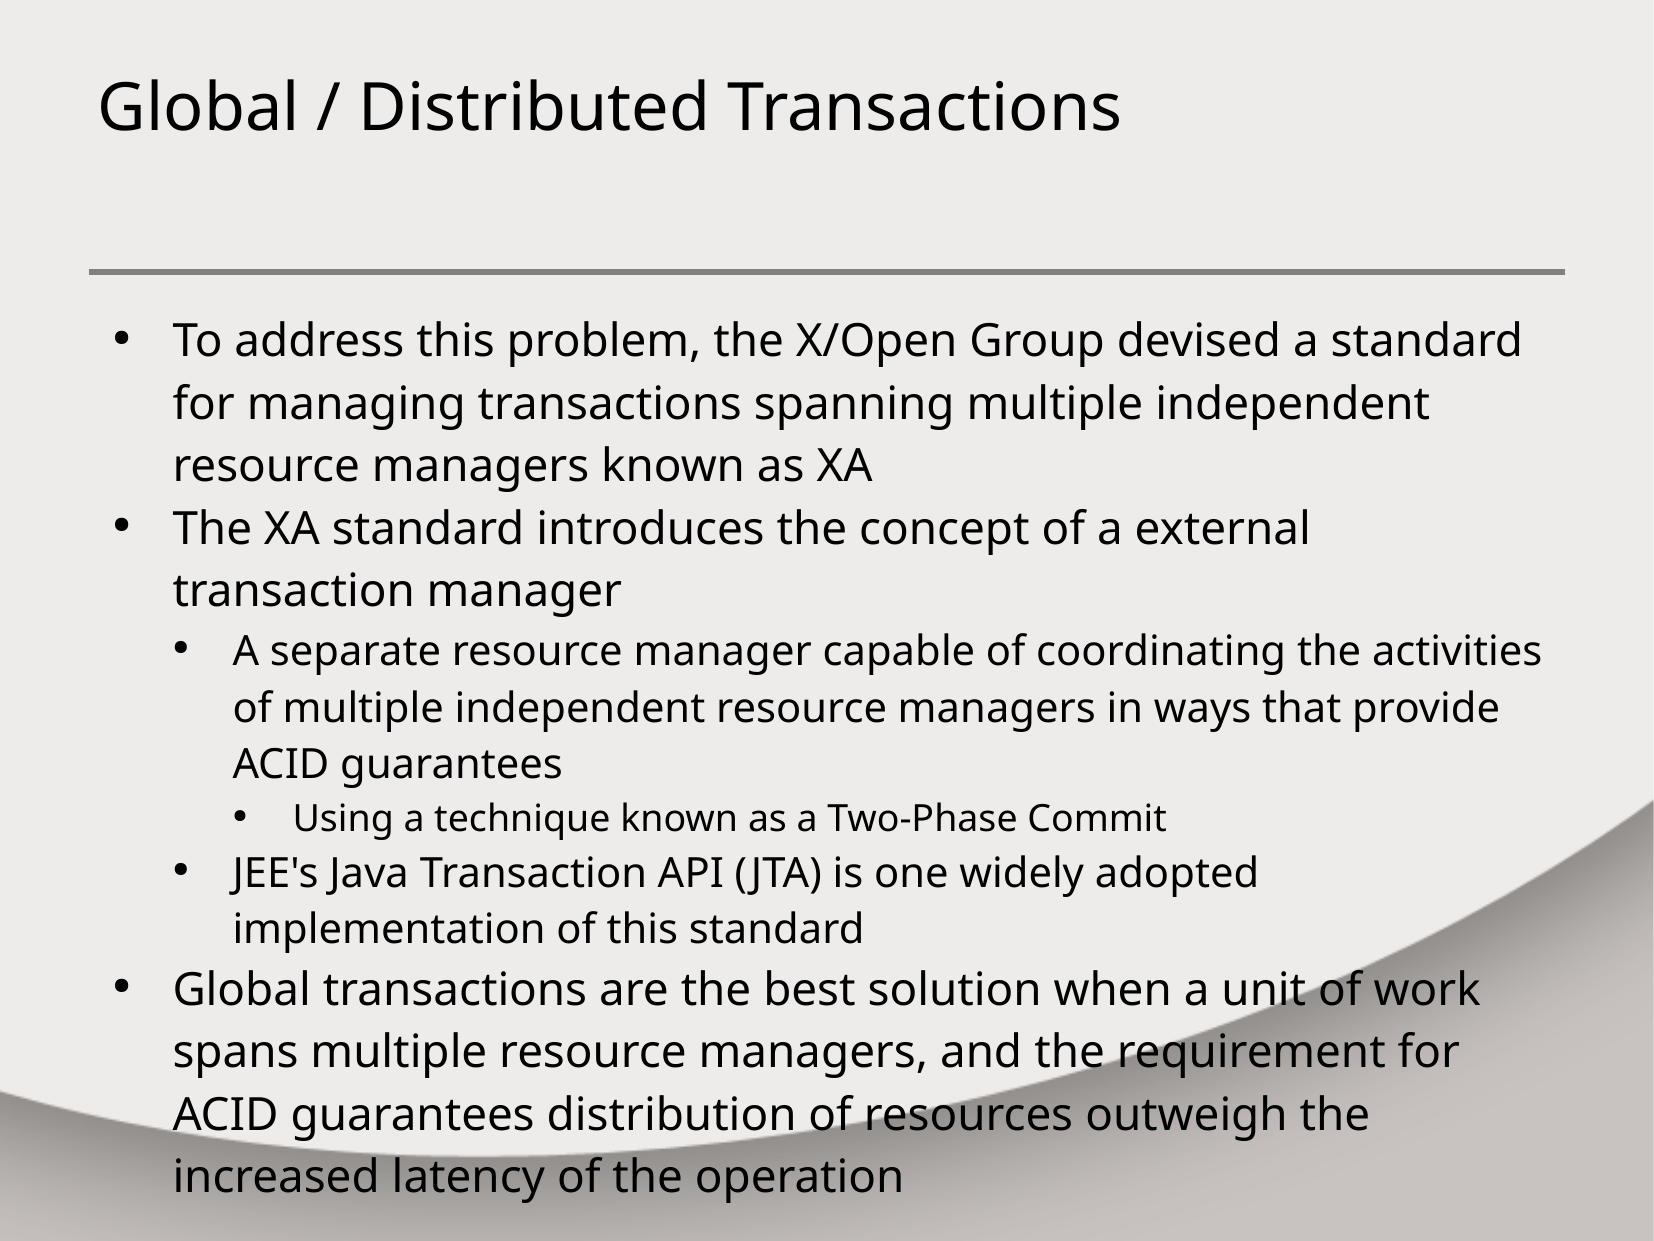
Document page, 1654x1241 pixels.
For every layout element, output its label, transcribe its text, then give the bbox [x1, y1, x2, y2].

text_box To address this problem, the X/Open Group devised a standard for managing transactions spanning multiple independent resource managers known as XA The XA standard introduces the concept of a external transaction manager A separate resource manager capable of coordinating the activities of multiple independent resource managers in ways that provide ACID guarantees Using a technique known as a Two-Phase Commit JEE's Java Transaction API (JTA) is one widely adopted implementation of this standard Global transactions are the best solution when a unit of work spans multiple resource managers, and the requirement for ACID guarantees distribution of resources outweigh the increased latency of the operation [97, 300, 1561, 1163]
picture [0, 0, 1654, 1241]
title Global / Distributed Transactions [97, 75, 1561, 226]
